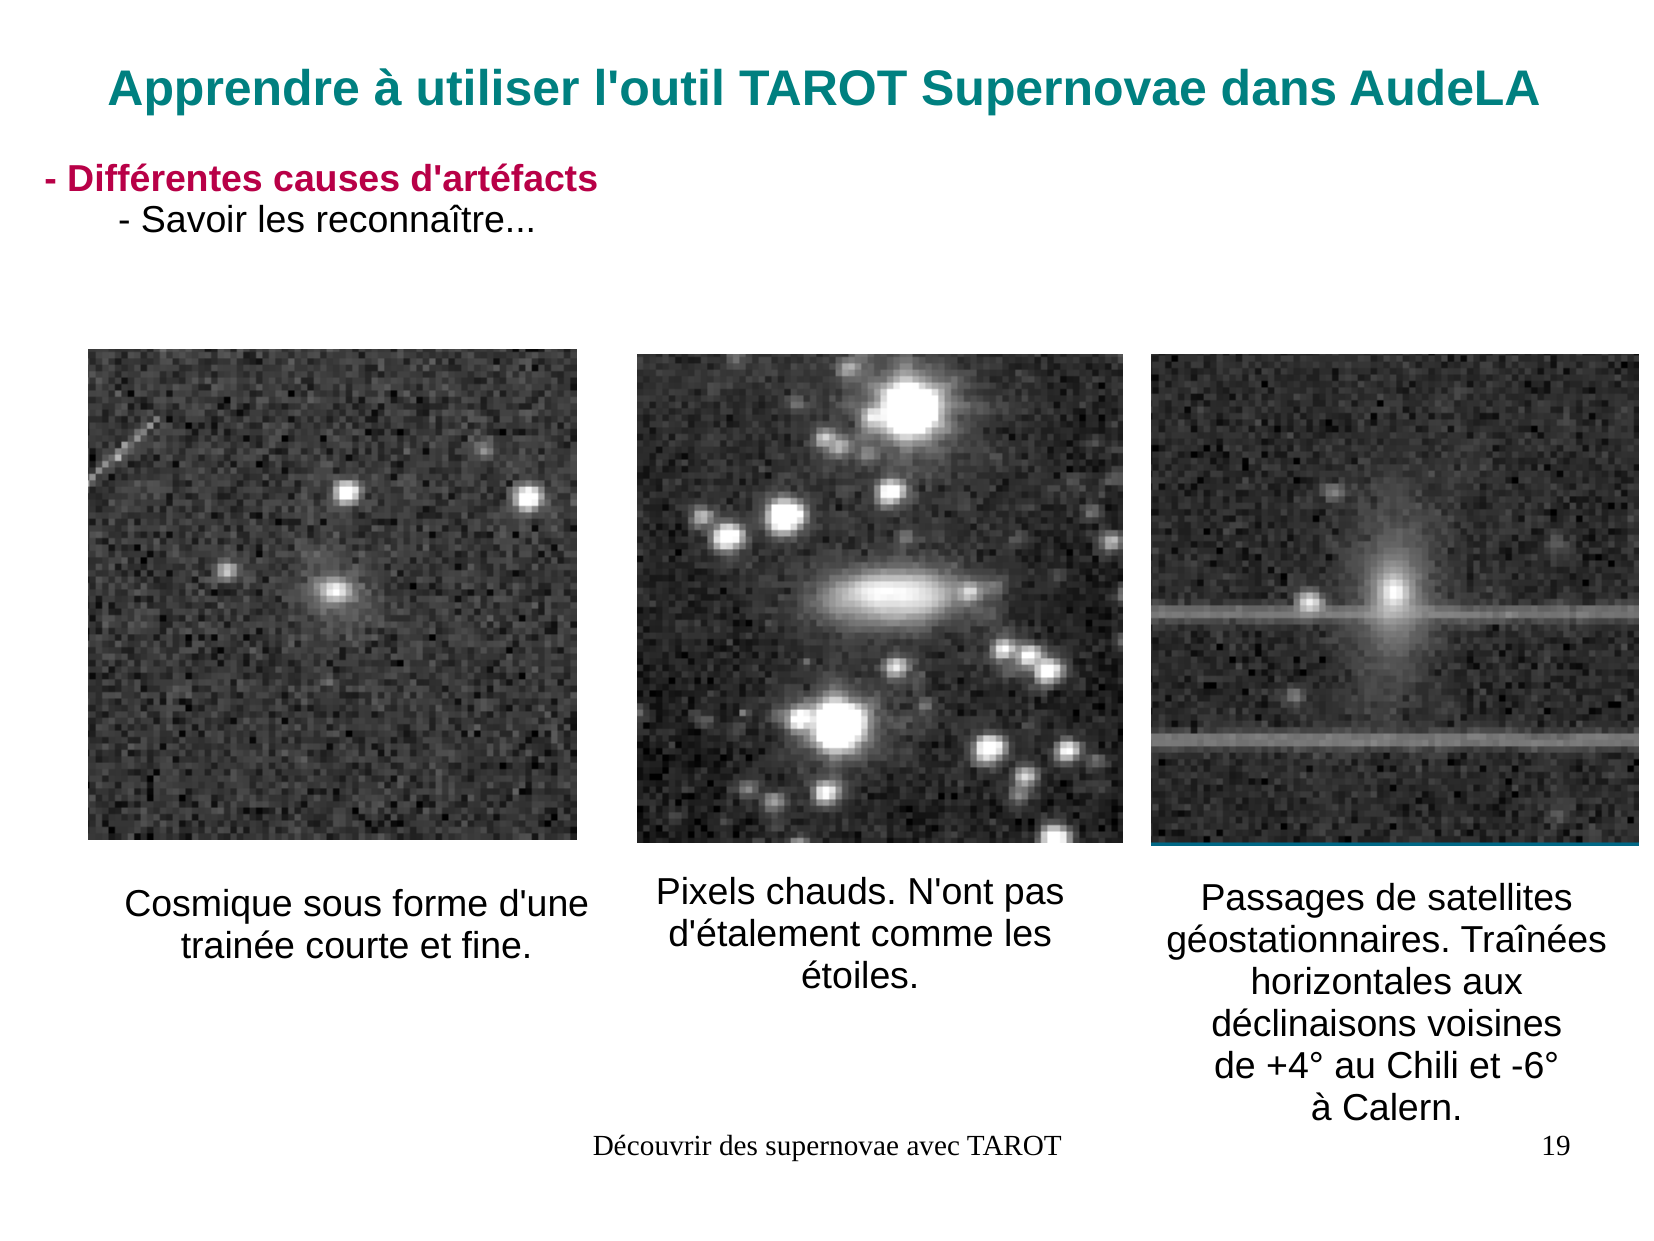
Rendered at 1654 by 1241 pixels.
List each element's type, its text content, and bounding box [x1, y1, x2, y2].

text_box Cosmique sous forme d'une trainée courte et fine. [109, 875, 604, 975]
text_box Pixels chauds. N'ont pas d'étalement comme les étoiles. [641, 862, 1080, 1004]
picture [88, 349, 577, 840]
text_box - Différentes causes d'artéfacts - Savoir les reconnaître... [29, 149, 614, 250]
text_box Apprendre à utiliser l'outil TAROT Supernovae dans AudeLA [92, 53, 1557, 125]
picture [1151, 354, 1639, 842]
picture [637, 354, 1123, 843]
text_box Passages de satellites géostationnaires. Traînées horizontales aux déclinaisons voisines de +4° au Chili et -6° à Calern. [1151, 868, 1623, 1136]
